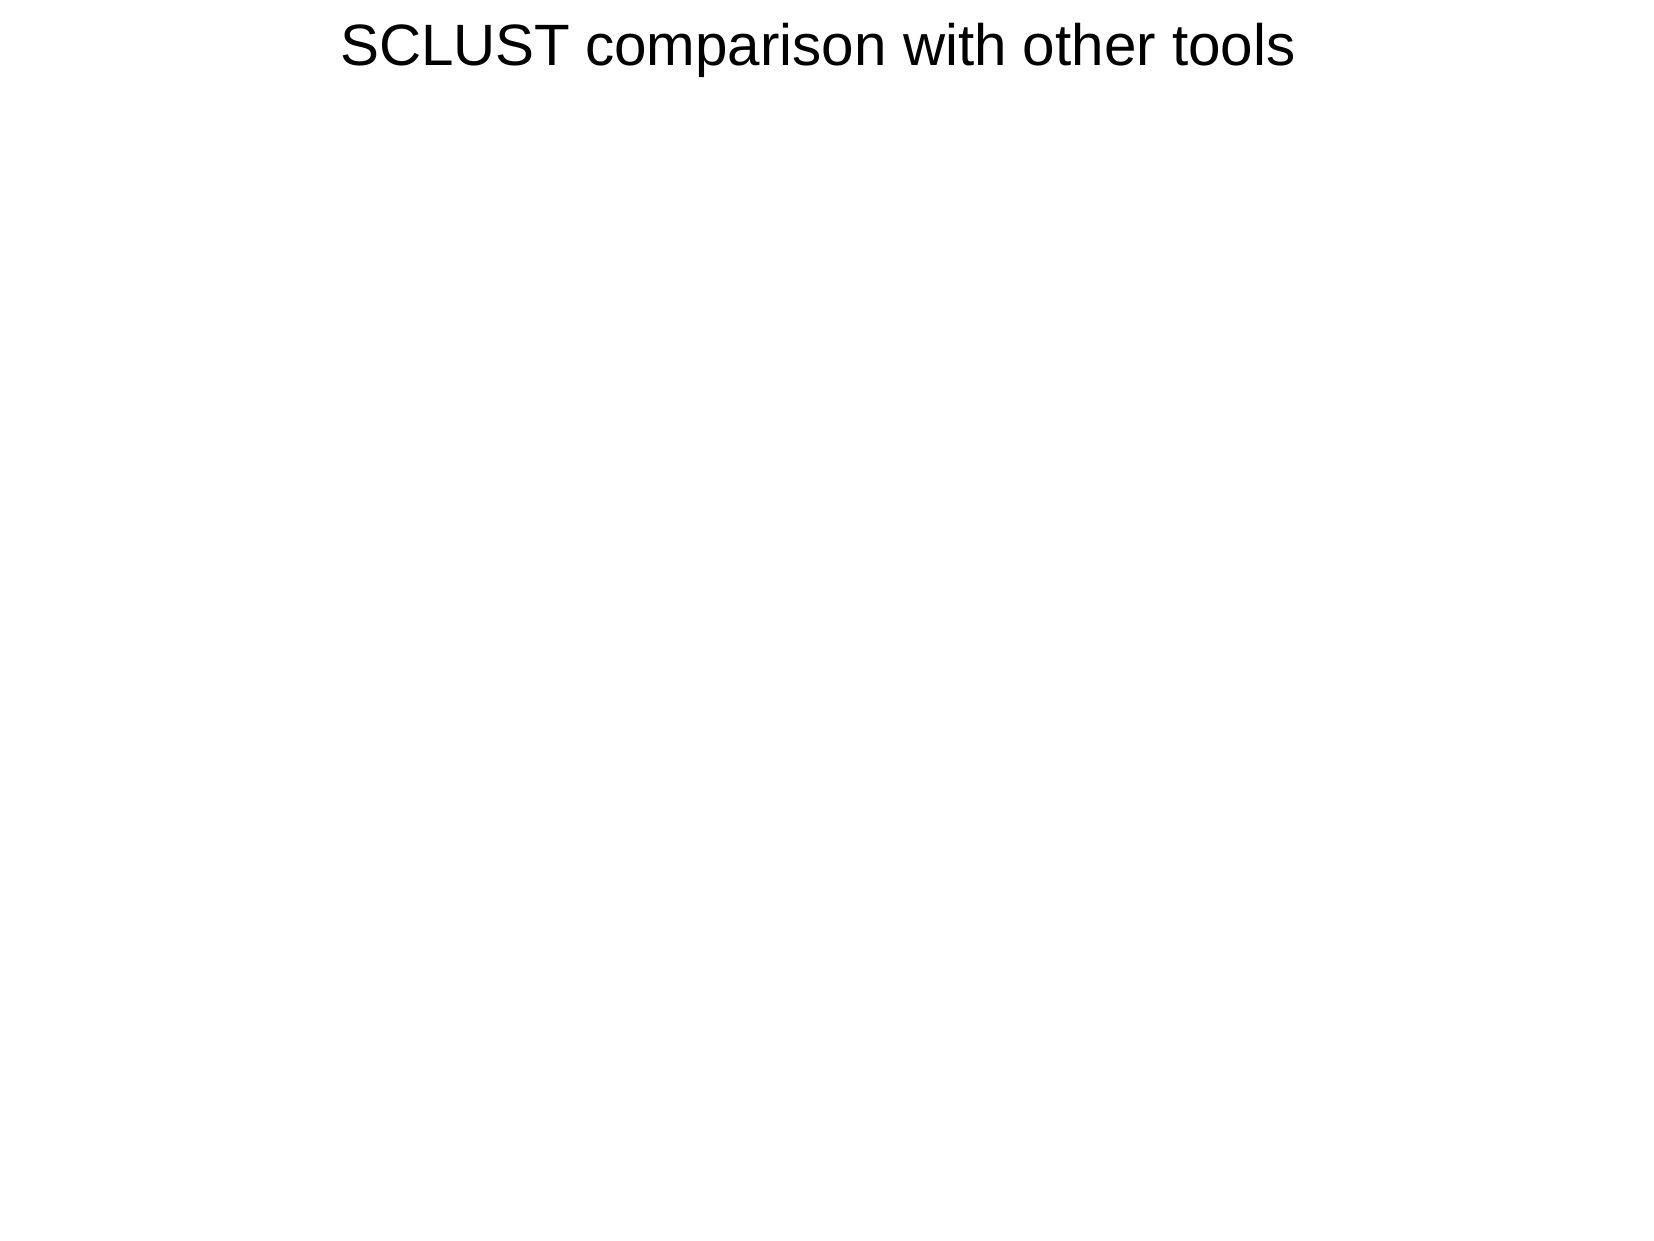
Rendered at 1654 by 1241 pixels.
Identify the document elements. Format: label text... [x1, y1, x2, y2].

text_box SCLUST comparison with other tools [0, 4, 1654, 85]
